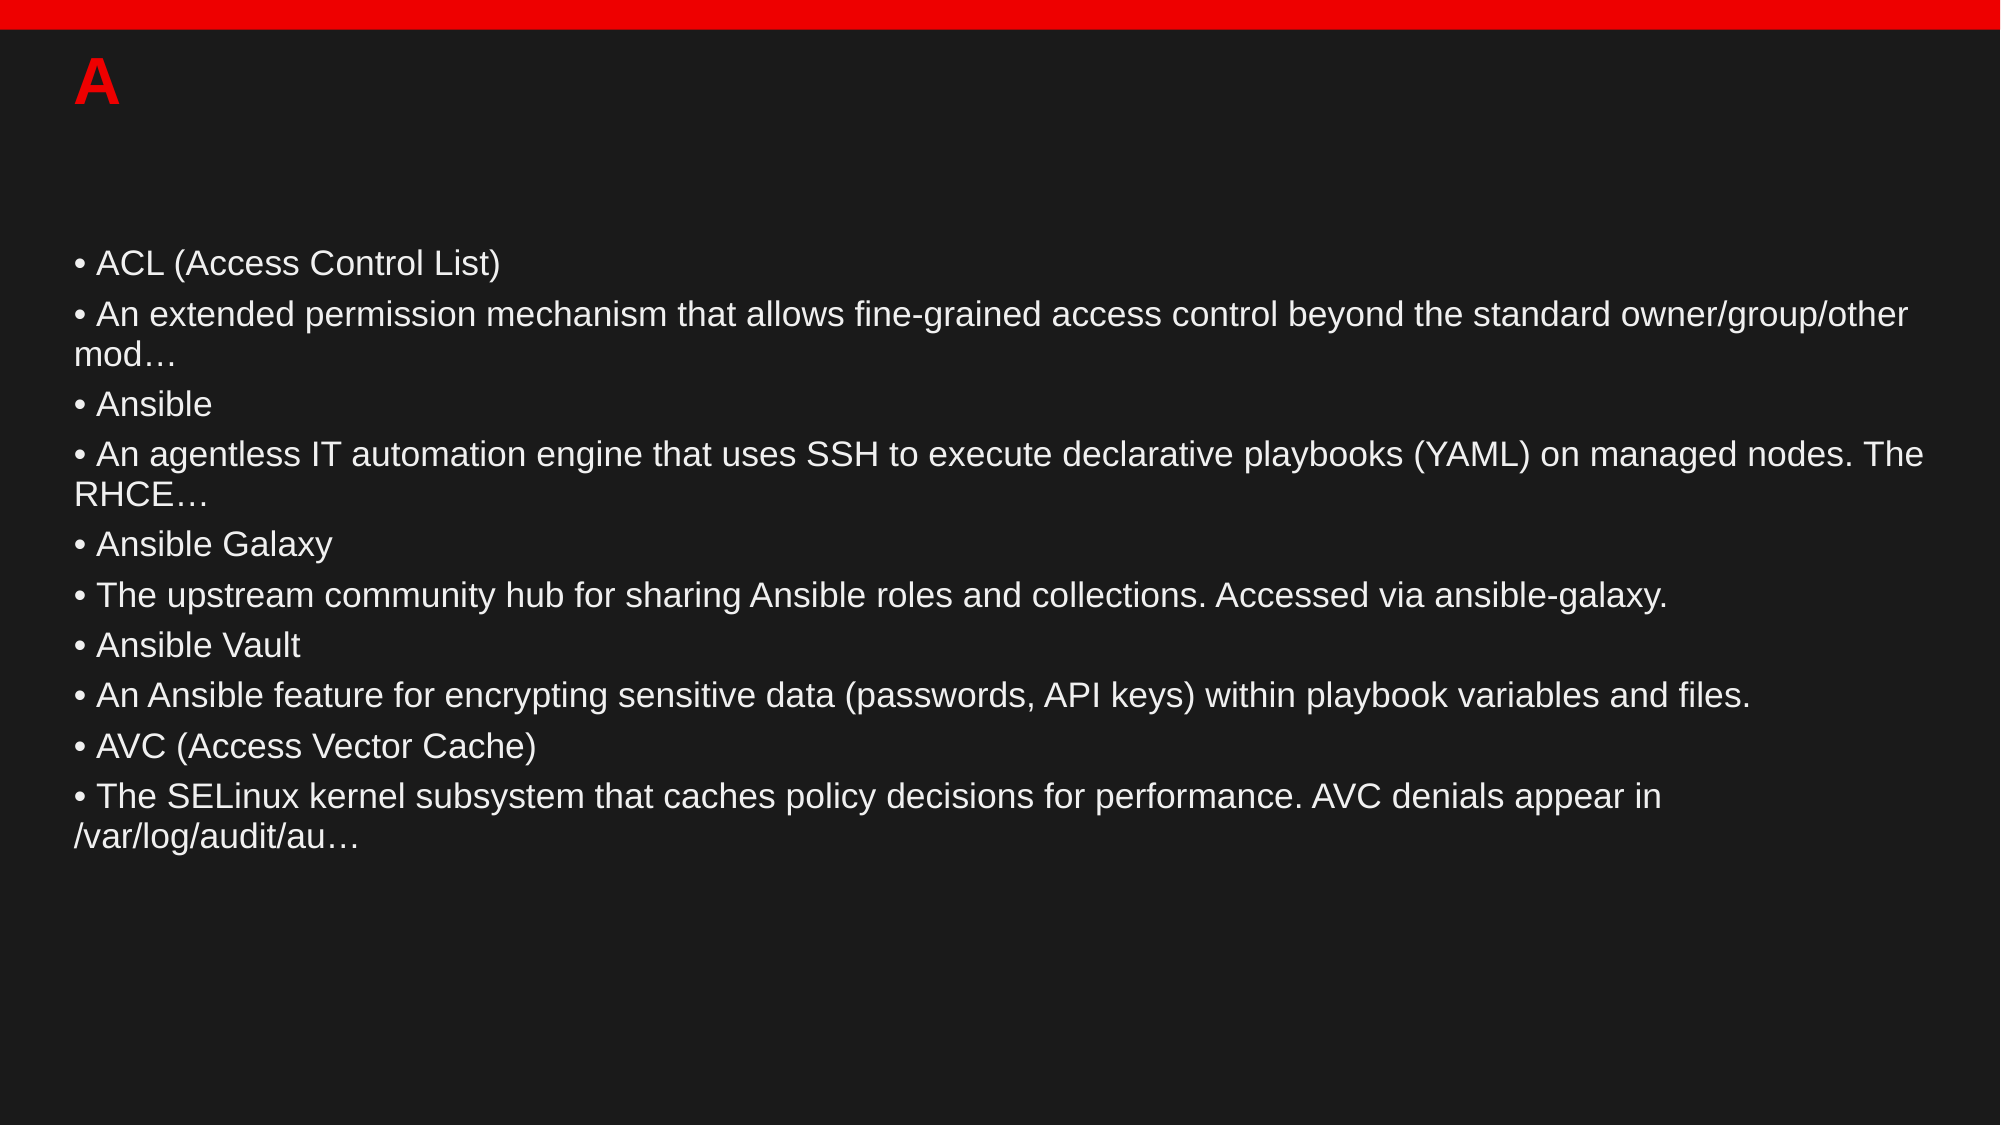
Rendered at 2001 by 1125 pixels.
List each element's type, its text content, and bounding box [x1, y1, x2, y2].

text_box [0, 0, 2001, 30]
text_box • ACL (Access Control List) • An extended permission mechanism that allows fine-grained access control beyond the standard owner/group/other mod… • Ansible • An agentless IT automation engine that uses SSH to execute declarative playbooks (YAML) on managed nodes. The RHCE… • Ansible Galaxy • The upstream community hub for sharing Ansible roles and collections. Accessed via ansible-galaxy. • Ansible Vault • An Ansible feature for encrypting sensitive data (passwords, API keys) within playbook variables and files. • AVC (Access Vector Cache) • The SELinux kernel subsystem that caches policy decisions for performance. AVC denials appear in /var/log/audit/au… [59, 236, 1942, 1037]
text_box A [59, 36, 1942, 208]
